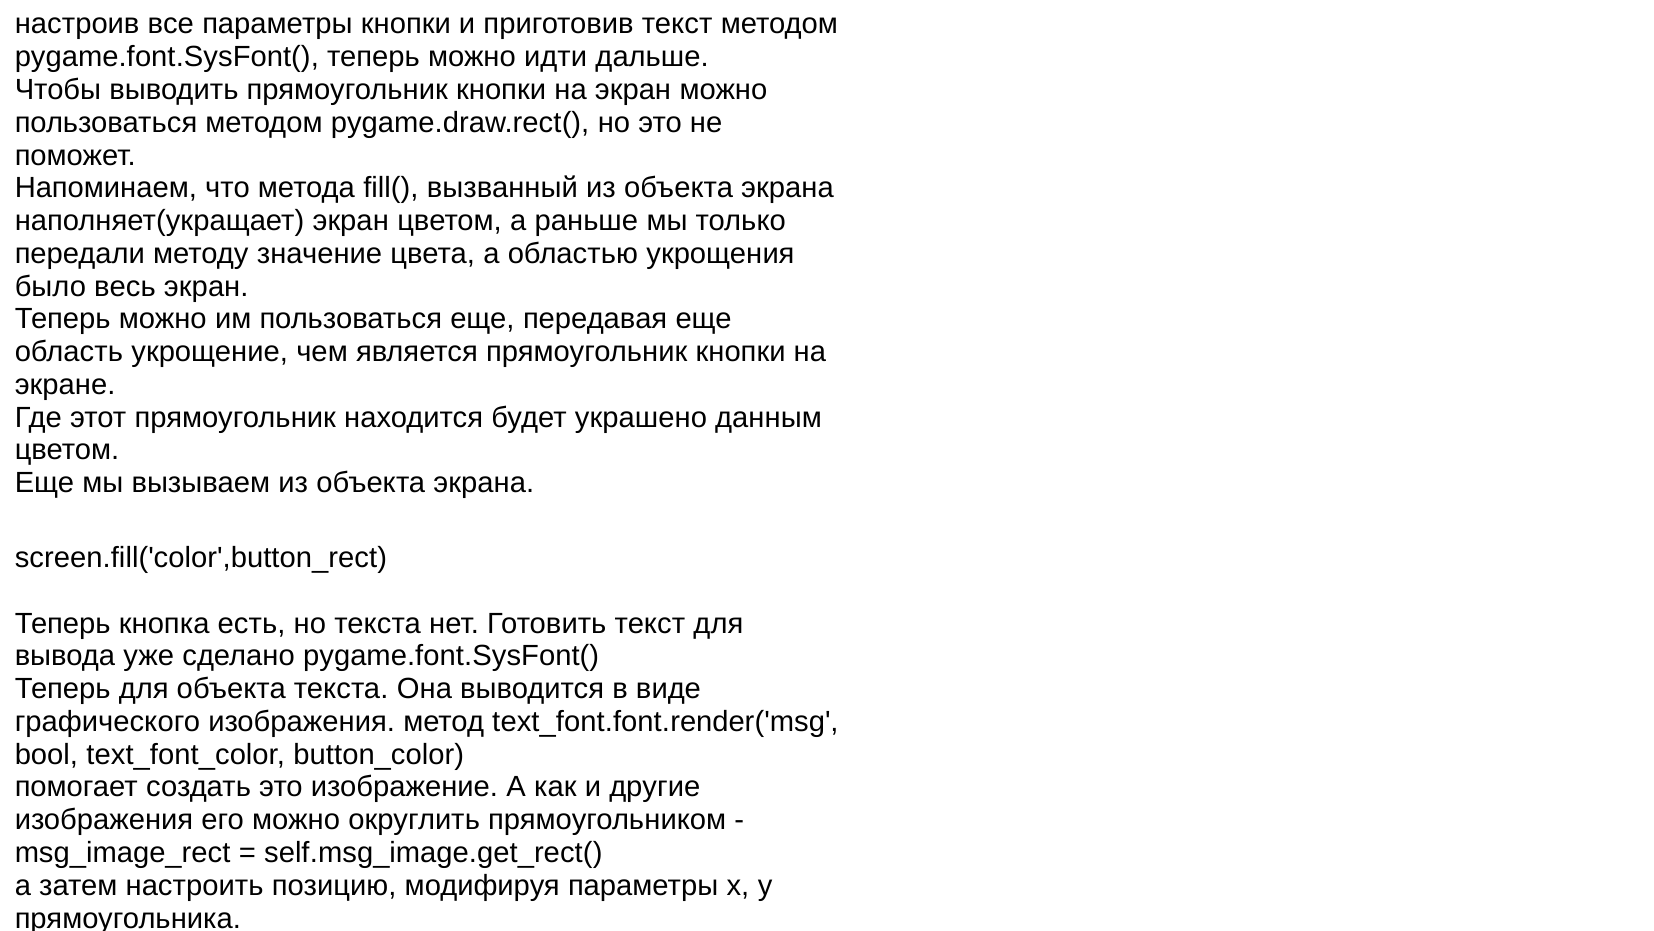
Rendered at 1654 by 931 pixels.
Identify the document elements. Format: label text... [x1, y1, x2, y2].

text_box настроив все параметры кнопки и приготовив текст методом pygame.font.SysFont(), теперь можно идти дальше. Чтобы выводить прямоугольник кнопки на экран можно пользоваться методом pygame.draw.rect(), но это не поможет. Напоминаем, что метода fill(), вызванный из объекта экрана наполняет(укращает) экран цветом, а раньше мы только передали методу значение цвета, а областью укрощения было весь экран. Теперь можно им пользоваться еще, передавая еще область укрощение, чем является прямоугольник кнопки на экране. Где этот прямоугольник находится будет украшено данным цветом. Еще мы вызываем из объекта экрана. screen.fill('color',button_rect) Теперь кнопка есть, но текста нет. Готовить текст для вывода уже сделано pygame.font.SysFont() Теперь для объекта текста. Она выводится в виде графического изображения. метод text_font.font.render('msg', bool, text_font_color, button_color) помогает создать это изображение. А как и другие изображения его можно округлить прямоугольником - msg_image_rect = self.msg_image.get_rect() а затем настроить позицию, модифируя параметры x, y прямоугольника. [0, 0, 857, 931]
